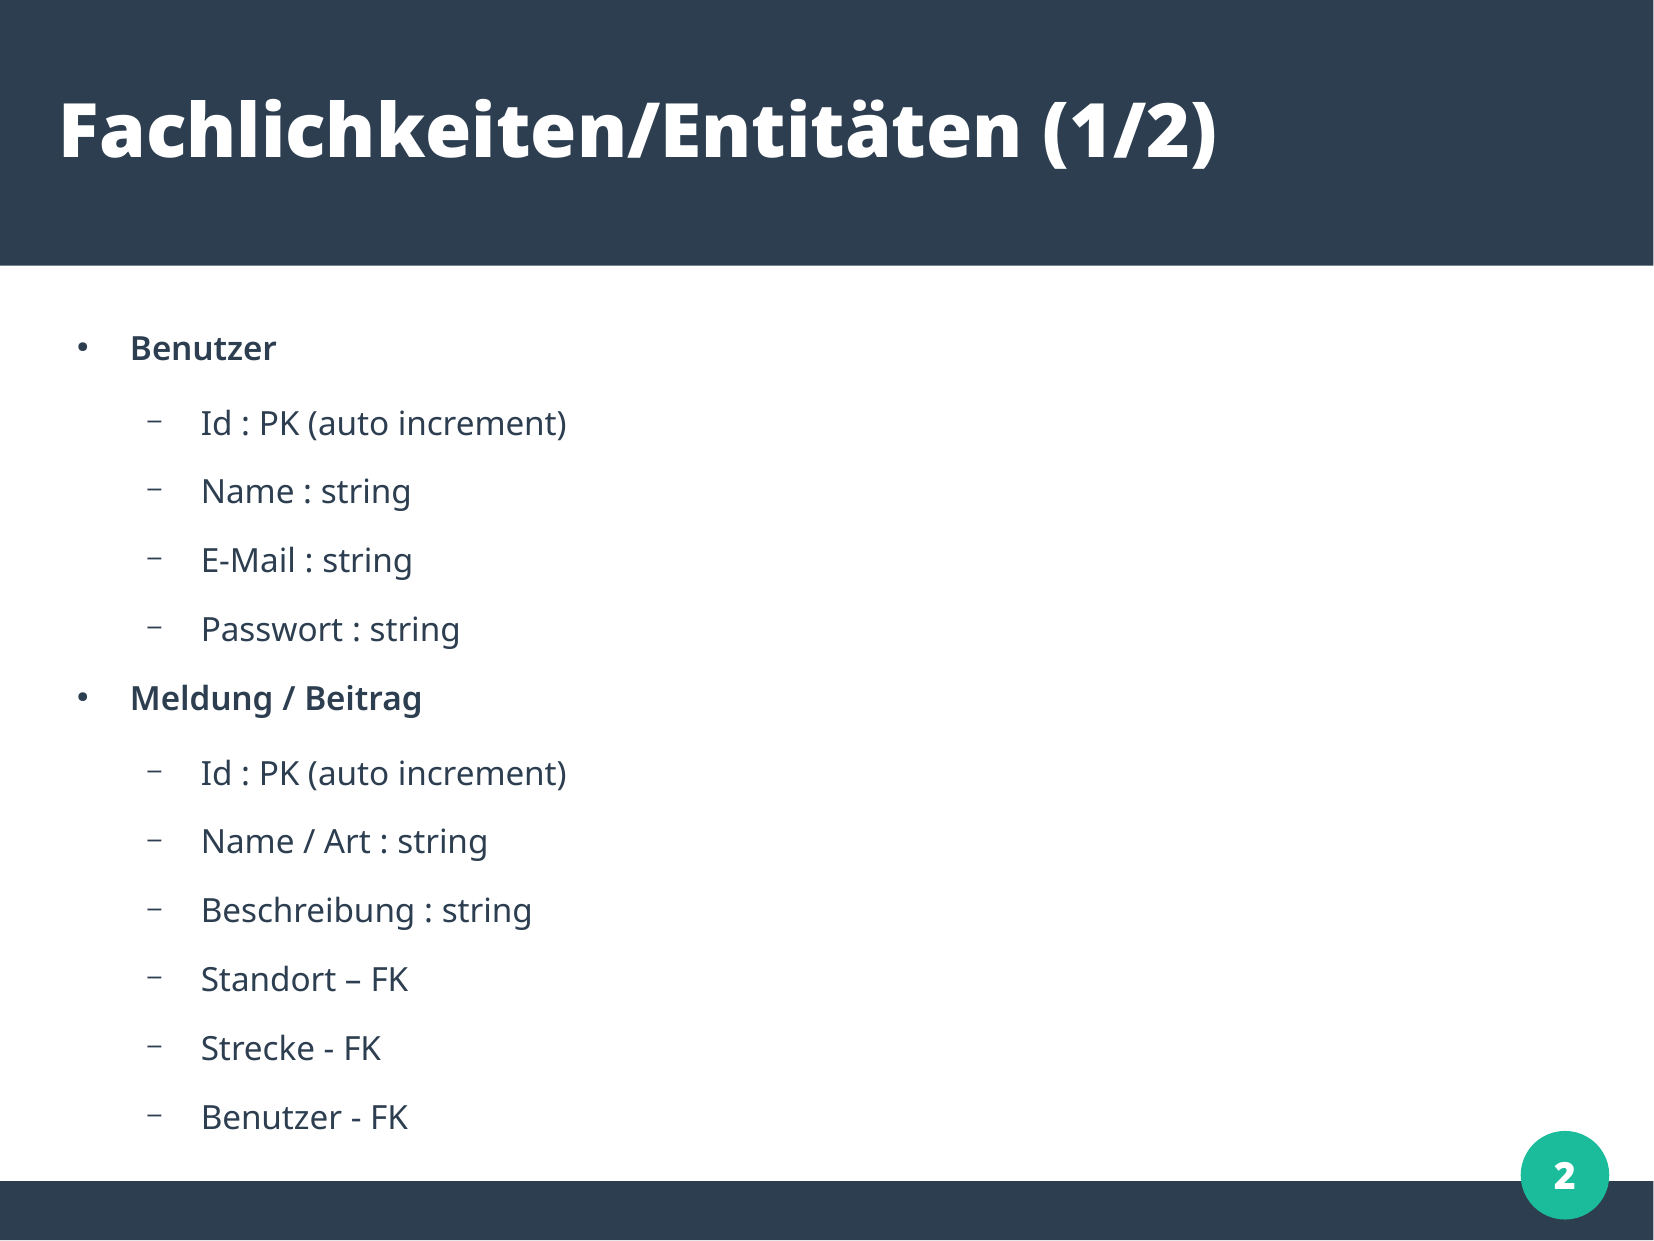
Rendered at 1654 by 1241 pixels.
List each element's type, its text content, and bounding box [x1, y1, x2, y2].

list Benutzer Id : PK (auto increment) Name : string E-Mail : string Passwort : string Meldung / Beitrag Id : PK (auto increment) Name / Art : string Beschreibung : string Standort – FK Strecke - FK Benutzer - FK [59, 324, 1595, 1152]
title Fachlichkeiten/Entitäten (1/2) [59, 49, 1595, 207]
